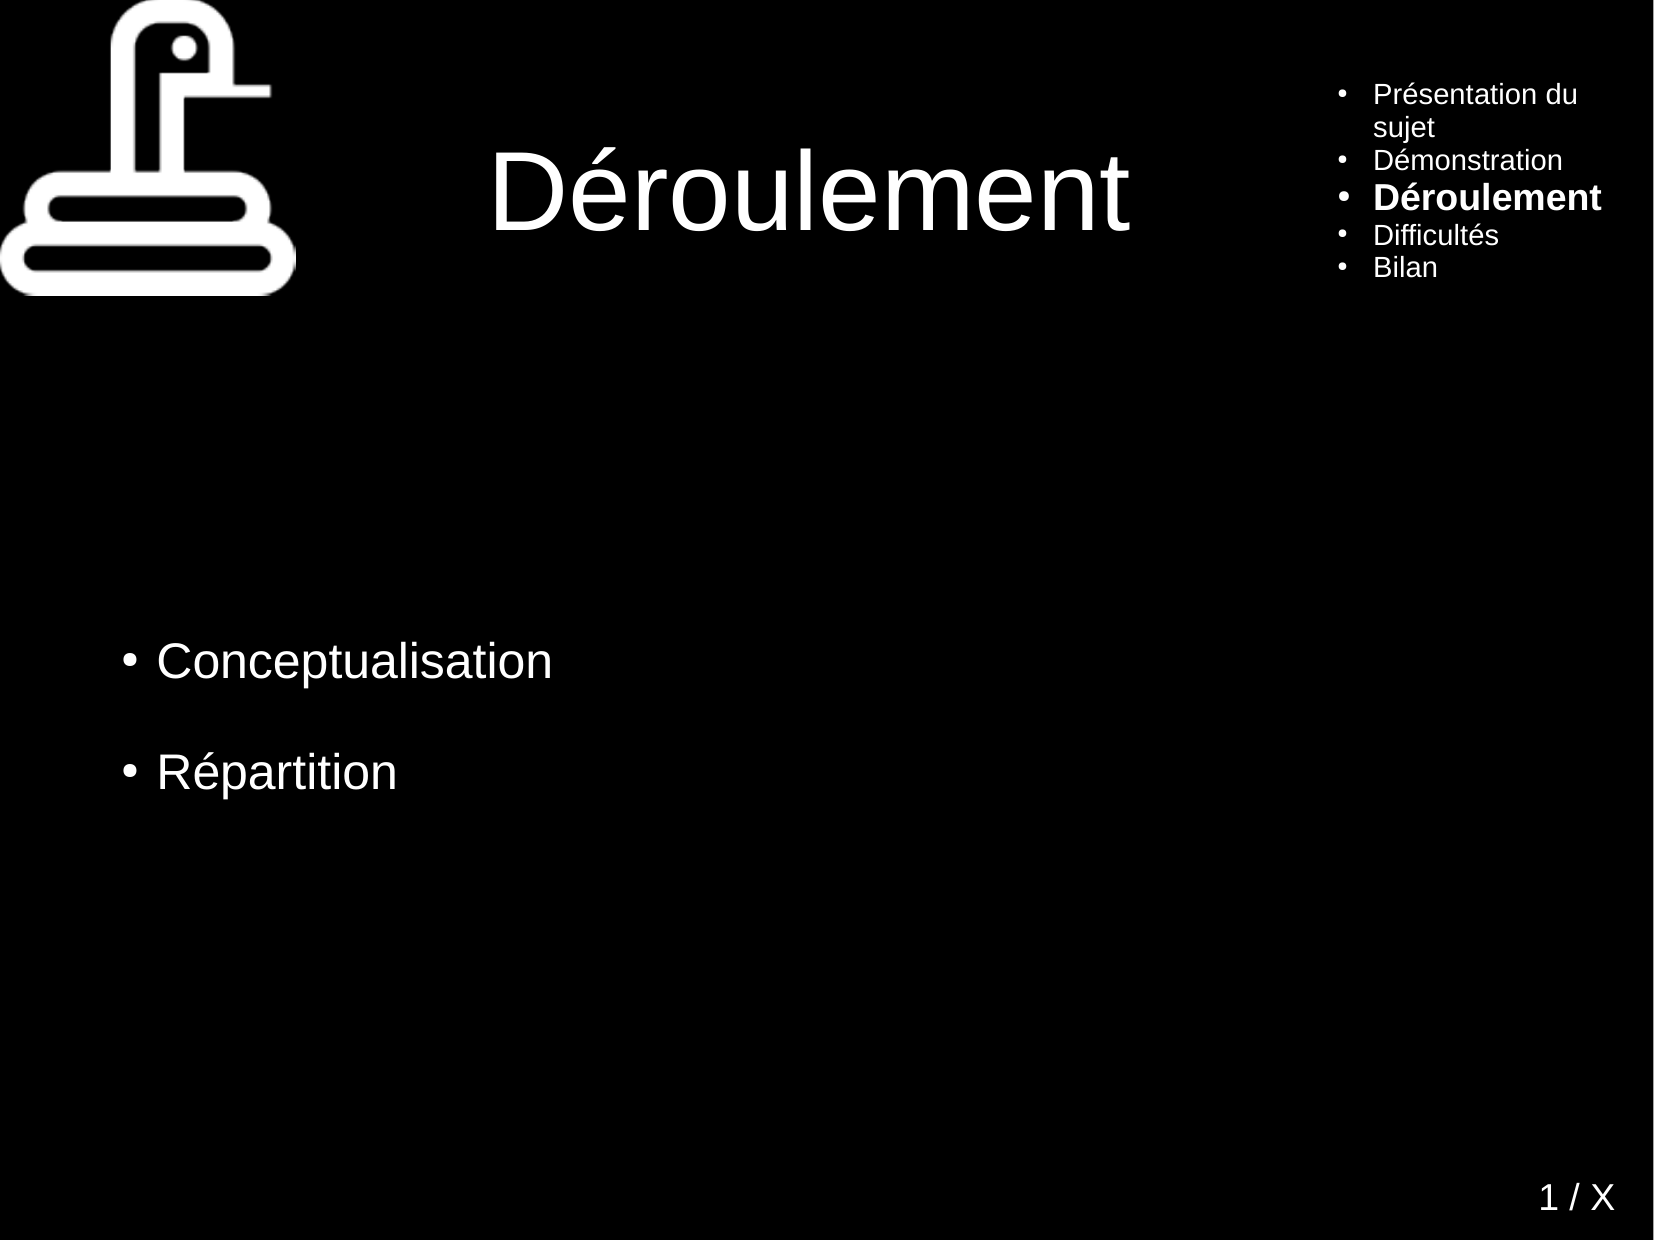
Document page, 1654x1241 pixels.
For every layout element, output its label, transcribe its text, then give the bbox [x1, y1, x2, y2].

text_box 1 / X [1523, 1169, 1654, 1241]
title Déroulement [295, 88, 1323, 296]
text_box Présentation du sujet Démonstration Déroulement Difficultés Bilan [1322, 70, 1654, 334]
picture [0, 0, 296, 296]
text_box Conceptualisation Répartition [106, 625, 1241, 809]
